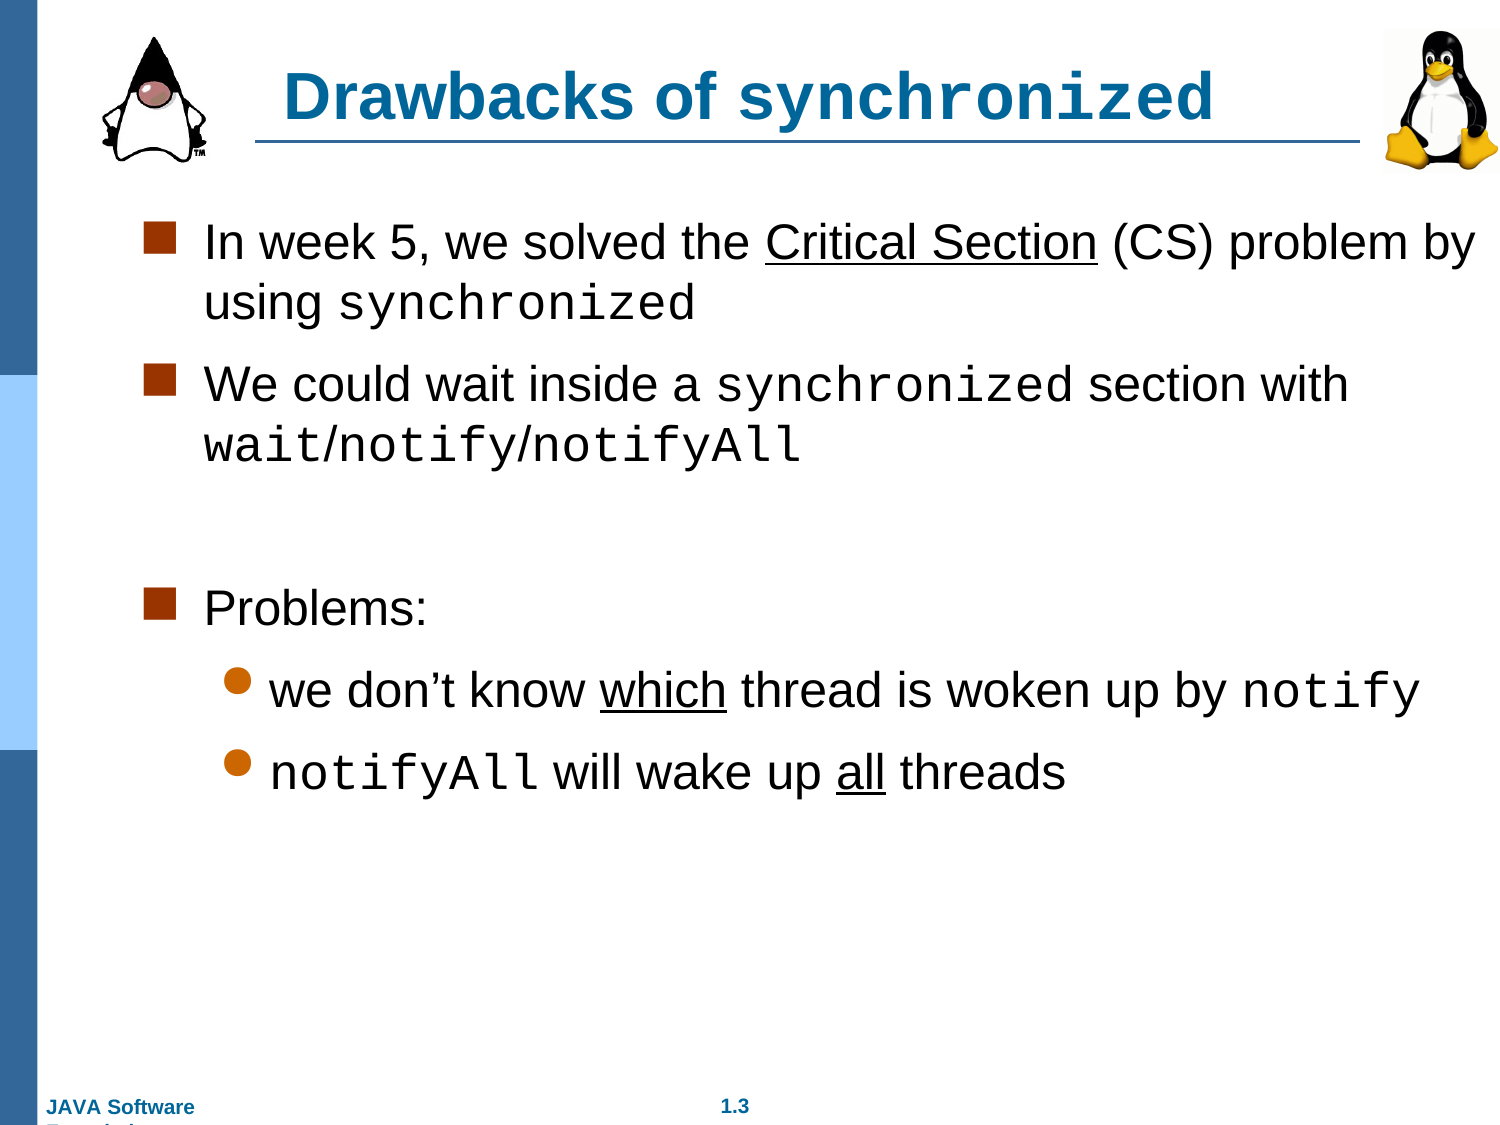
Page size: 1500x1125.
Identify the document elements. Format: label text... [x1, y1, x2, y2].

picture [1383, 28, 1500, 173]
title Drawbacks of synchronized [75, 45, 1426, 141]
list In week 5, we solved the Critical Section (CS) problem by using synchronized We could wait inside a synchronized section with wait/notify/notifyAll Problems: we don’t know which thread is woken up by notify notifyAll will wake up all threads [132, 202, 1500, 1041]
picture [54, 0, 255, 200]
